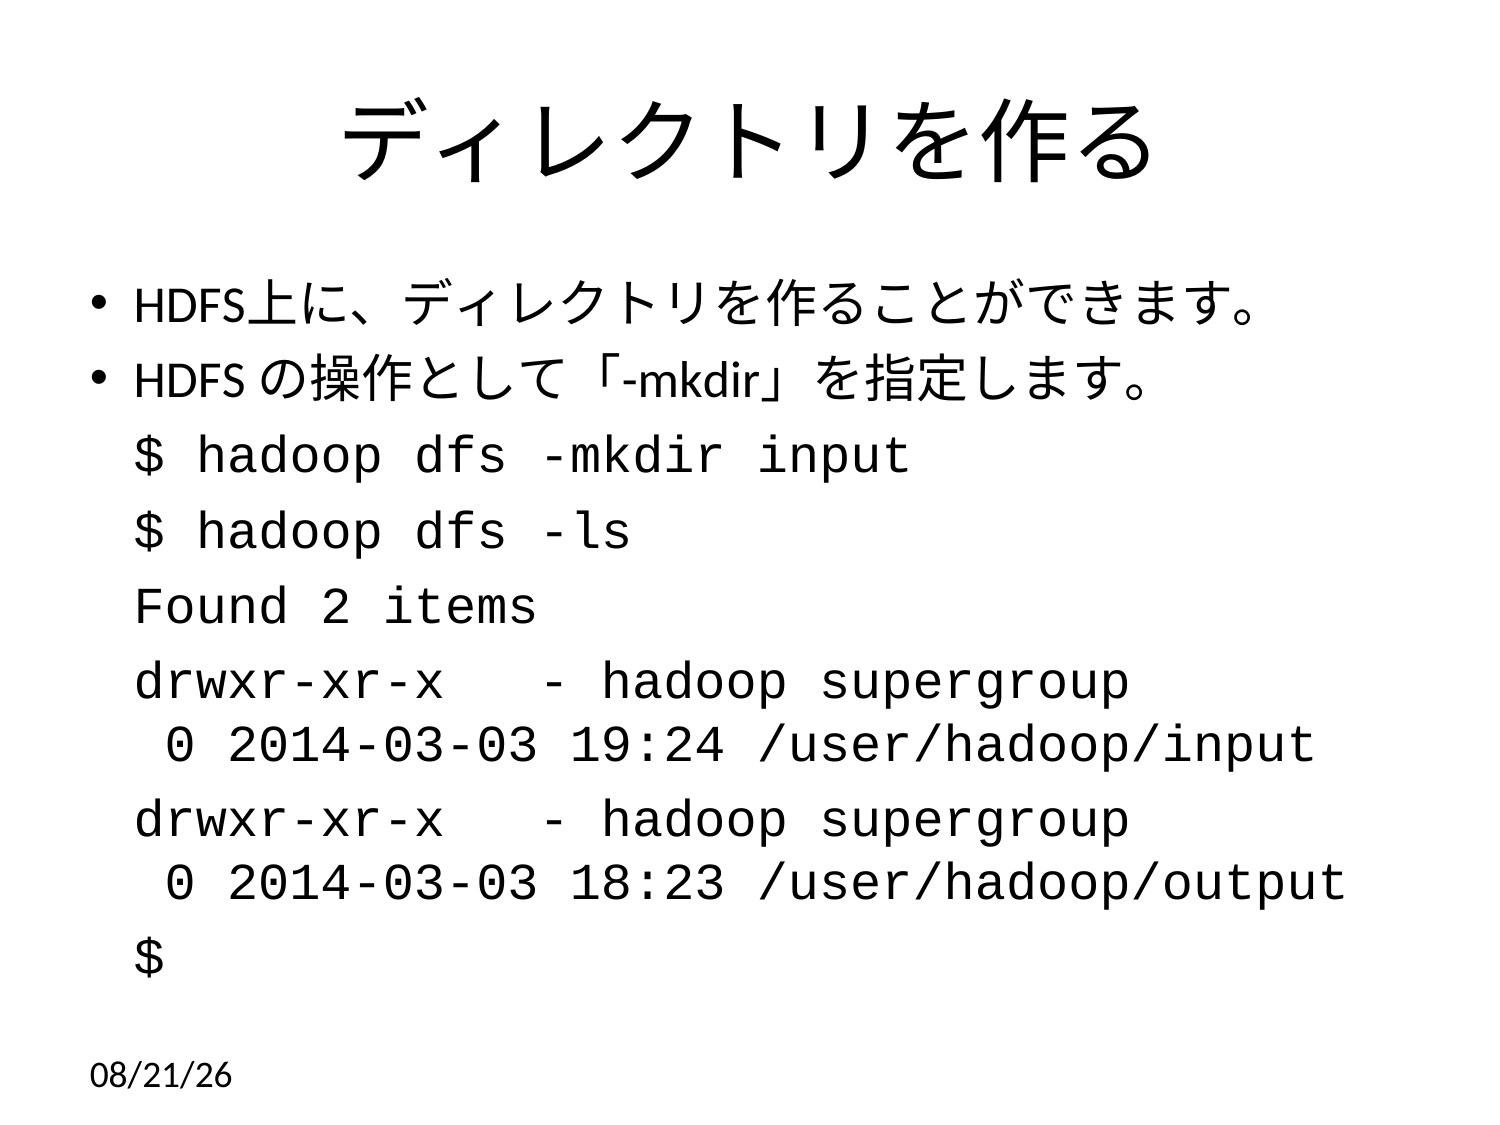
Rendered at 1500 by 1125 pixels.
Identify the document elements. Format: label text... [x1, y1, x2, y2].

list HDFS上に、ディレクトリを作ることができます。 HDFS の操作として「-mkdir」を指定します。 $ hadoop dfs -mkdir input $ hadoop dfs -ls Found 2 items drwxr-xr-x - hadoop supergroup 0 2014-03-03 19:24 /user/hadoop/input drwxr-xr-x - hadoop supergroup 0 2014-03-03 18:23 /user/hadoop/output $ [75, 262, 1426, 1006]
title ディレクトリを作る [75, 21, 1426, 257]
